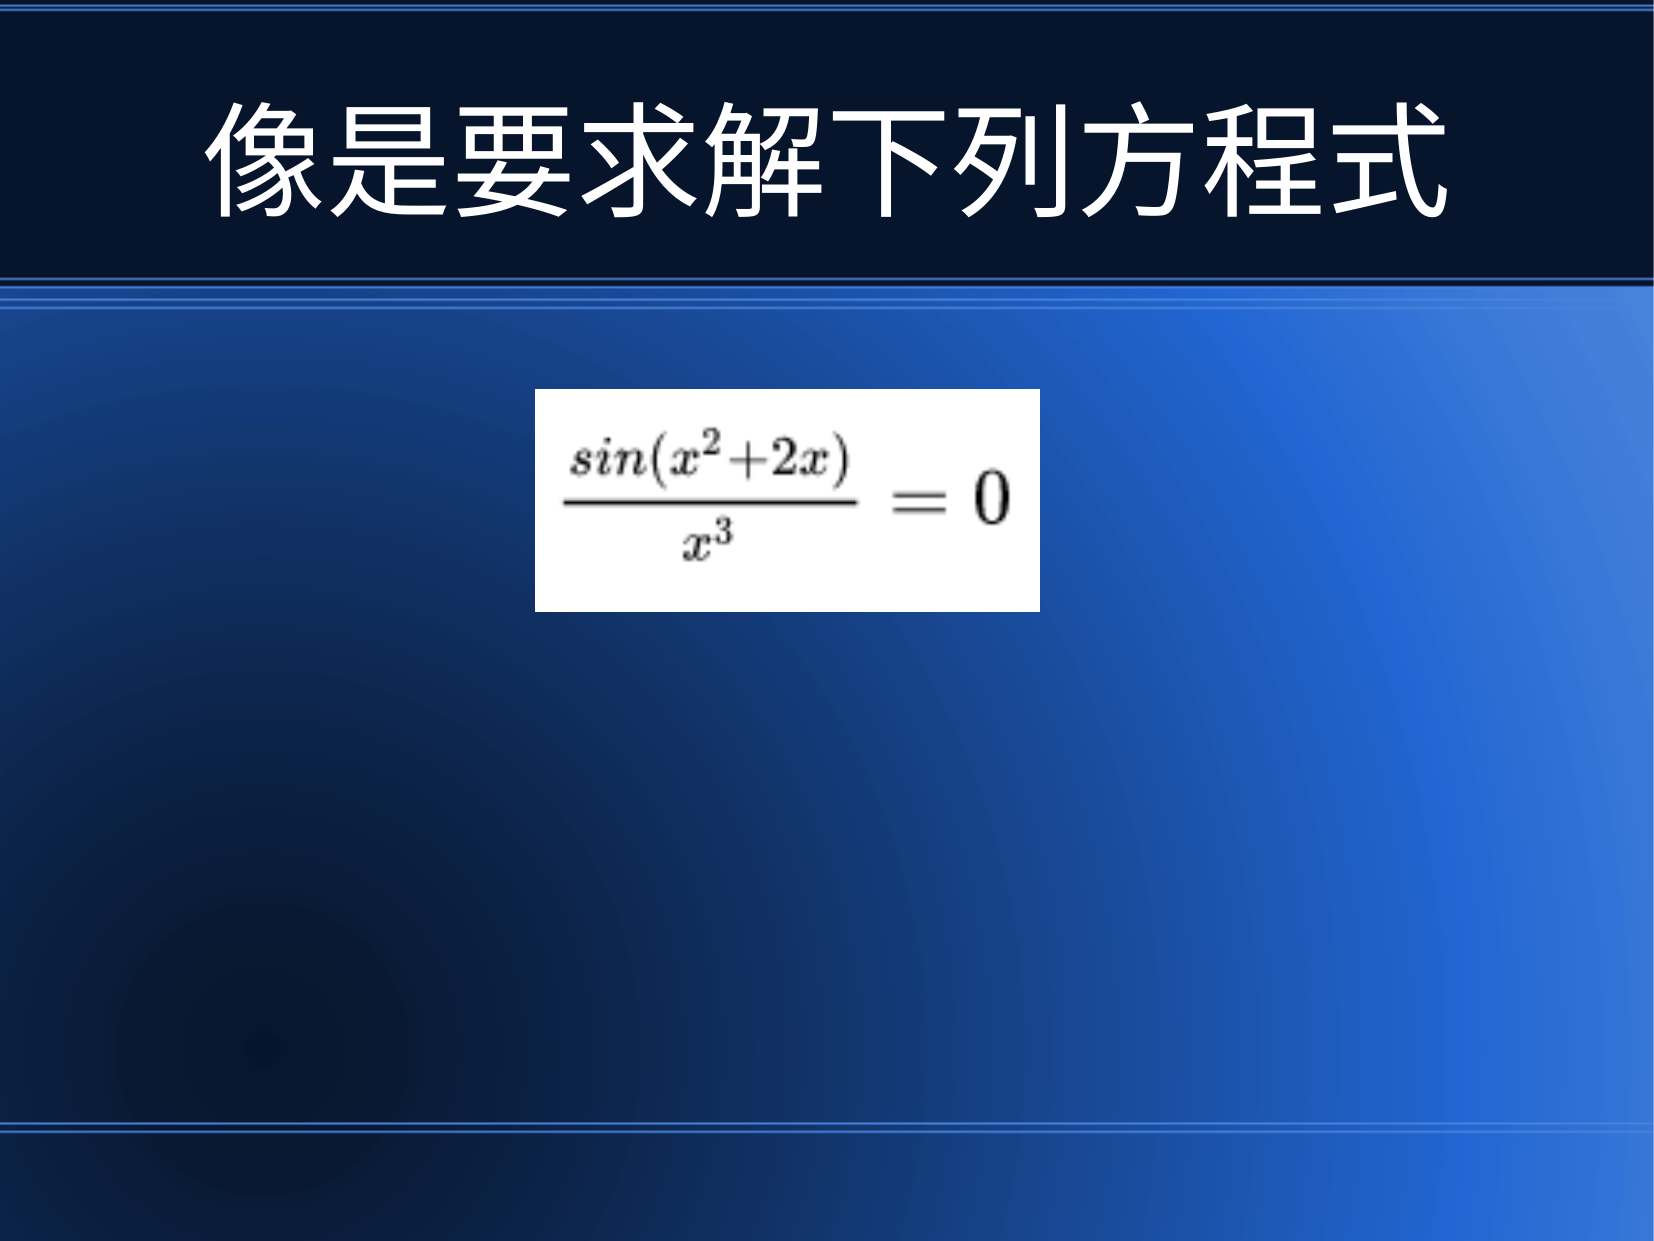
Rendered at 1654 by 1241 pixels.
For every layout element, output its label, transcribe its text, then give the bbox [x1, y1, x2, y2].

title 像是要求解下列方程式 [82, 49, 1571, 257]
picture [0, 0, 1654, 1241]
